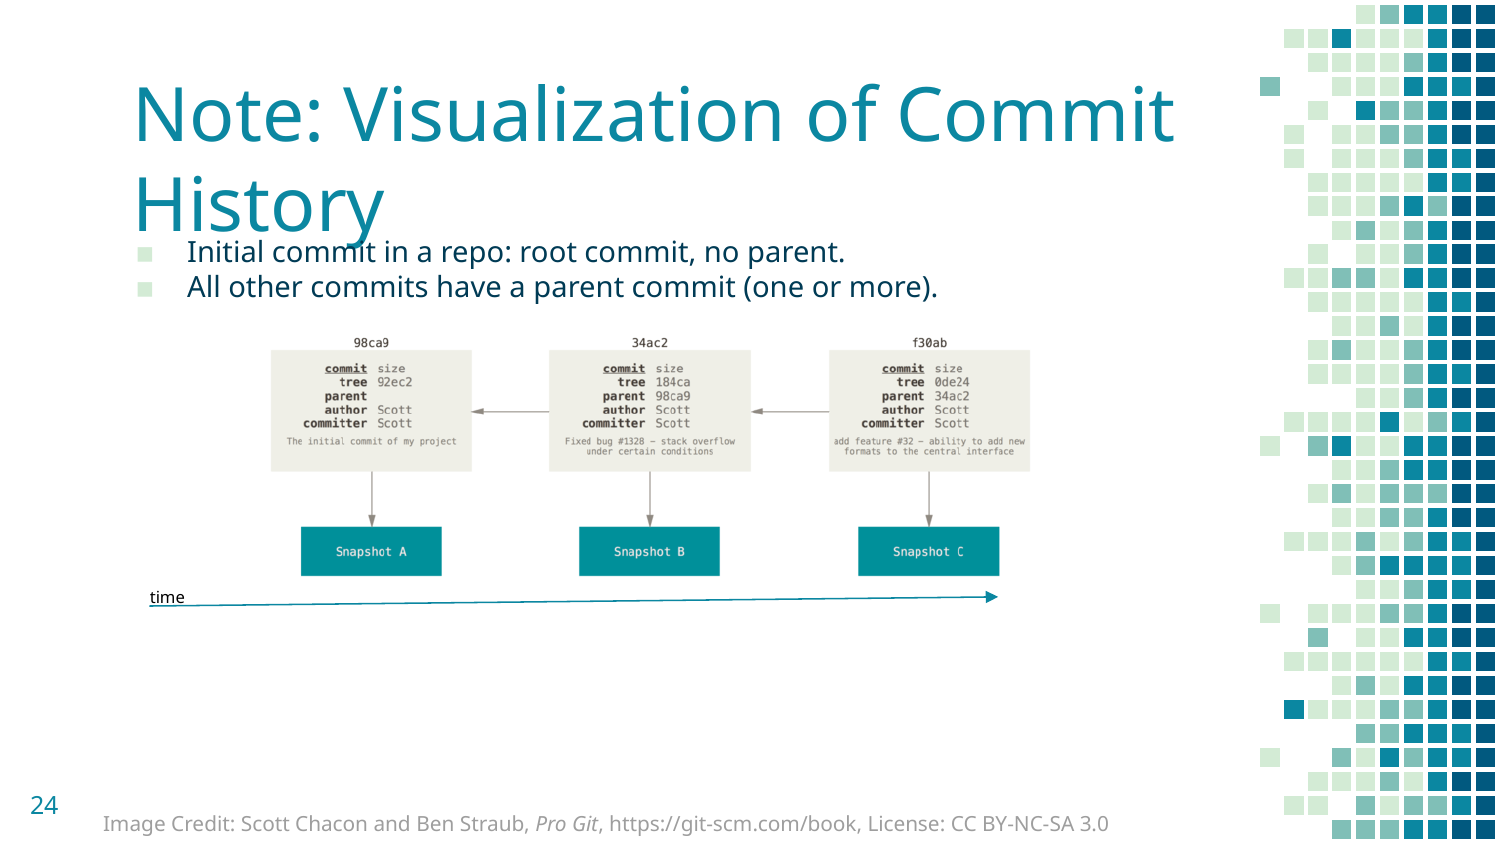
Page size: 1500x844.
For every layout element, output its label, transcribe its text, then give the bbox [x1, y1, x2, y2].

text_box time [134, 571, 614, 622]
slide_number <number> [15, 774, 105, 839]
text_box Image Credit: Scott Chacon and Ben Straub, Pro Git, https://git-scm.com/book, License: CC BY-NC-SA 3.0 [88, 795, 1171, 844]
list Initial commit in a repo: root commit, no parent. All other commits have a parent commit (one or more). [97, 218, 1207, 367]
title Note: Visualization of Commit History [117, 121, 1227, 262]
picture [260, 367, 1041, 587]
